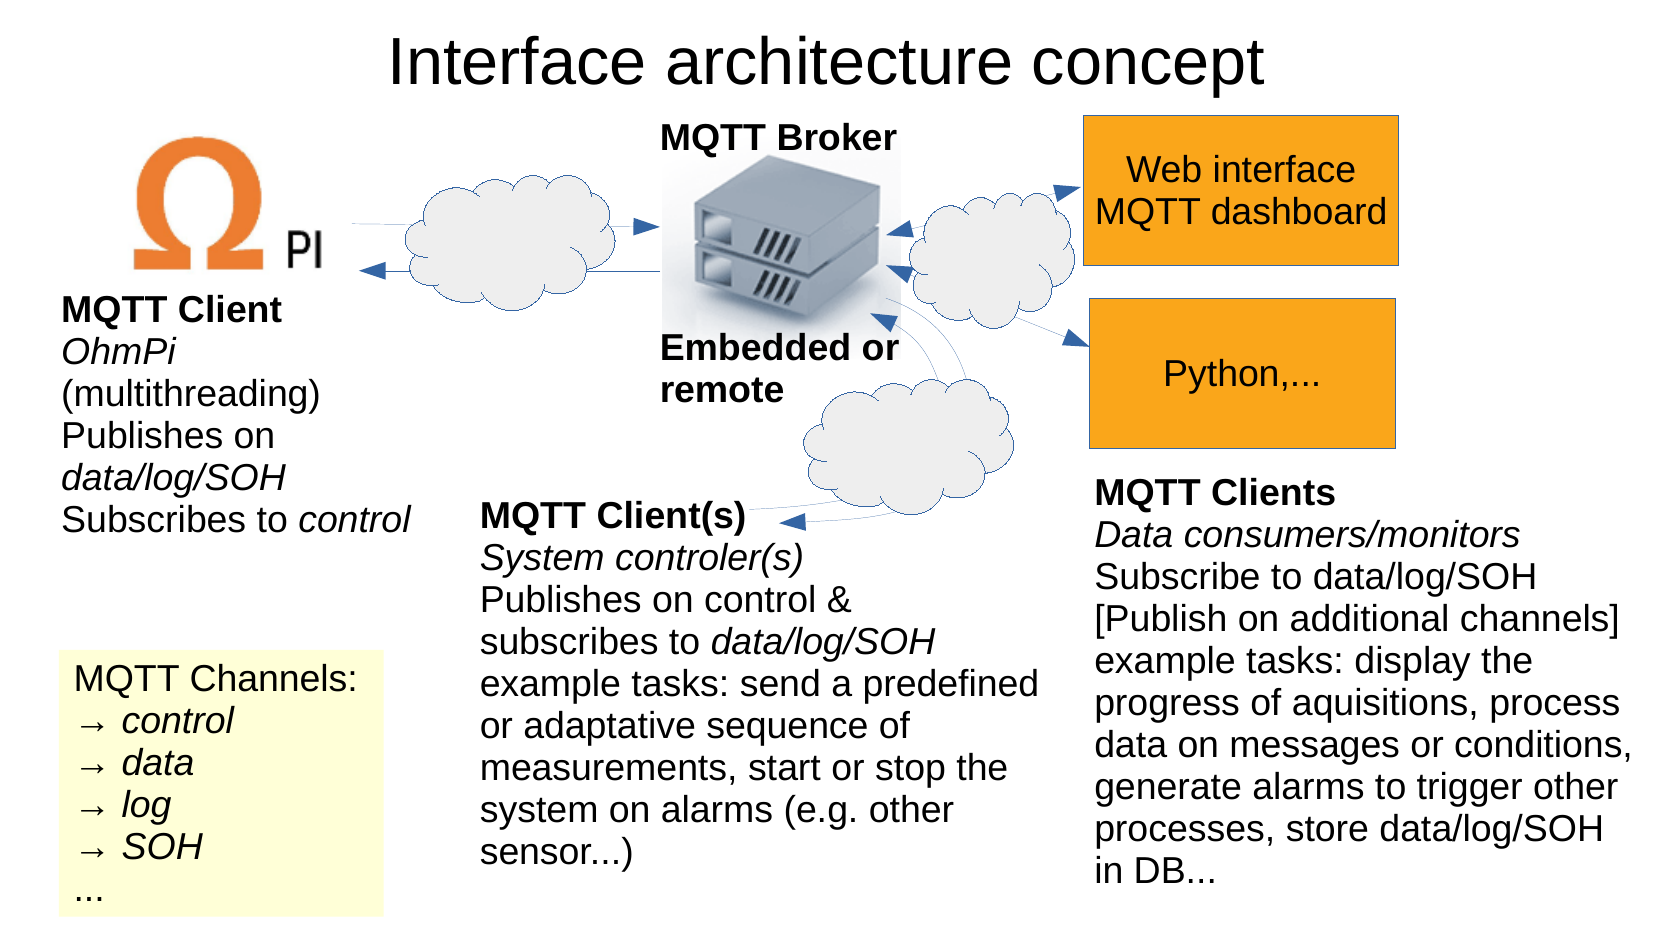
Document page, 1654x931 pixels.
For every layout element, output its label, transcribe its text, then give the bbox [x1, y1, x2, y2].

text_box Python,... [1089, 298, 1396, 449]
text_box MQTT Channels: → control → data → log → SOH ... [58, 649, 384, 917]
text_box [803, 379, 1014, 515]
text_box MQTT Broker Embedded or remote [645, 109, 916, 419]
title Interface architecture concept [82, 0, 1571, 140]
text_box [405, 175, 616, 311]
picture [120, 132, 331, 281]
text_box MQTT Client(s) System controler(s) Publishes on control & subscribes to data/log/SOH example tasks: send a predefined or adaptative sequence of measurements, start or stop the system on alarms (e.g. other sensor...) [465, 486, 1066, 880]
text_box MQTT Client OhmPi (multithreading) Publishes on data/log/SOH Subscribes to control [46, 281, 451, 633]
text_box MQTT Clients Data consumers/monitors Subscribe to data/log/SOH [Publish on additional channels] example tasks: display the progress of aquisitions, process data on messages or conditions, generate alarms to trigger other processes, store data/log/SOH in DB... [1079, 464, 1650, 899]
text_box Web interface MQTT dashboard [1083, 140, 1399, 266]
text_box [916, 193, 1075, 329]
